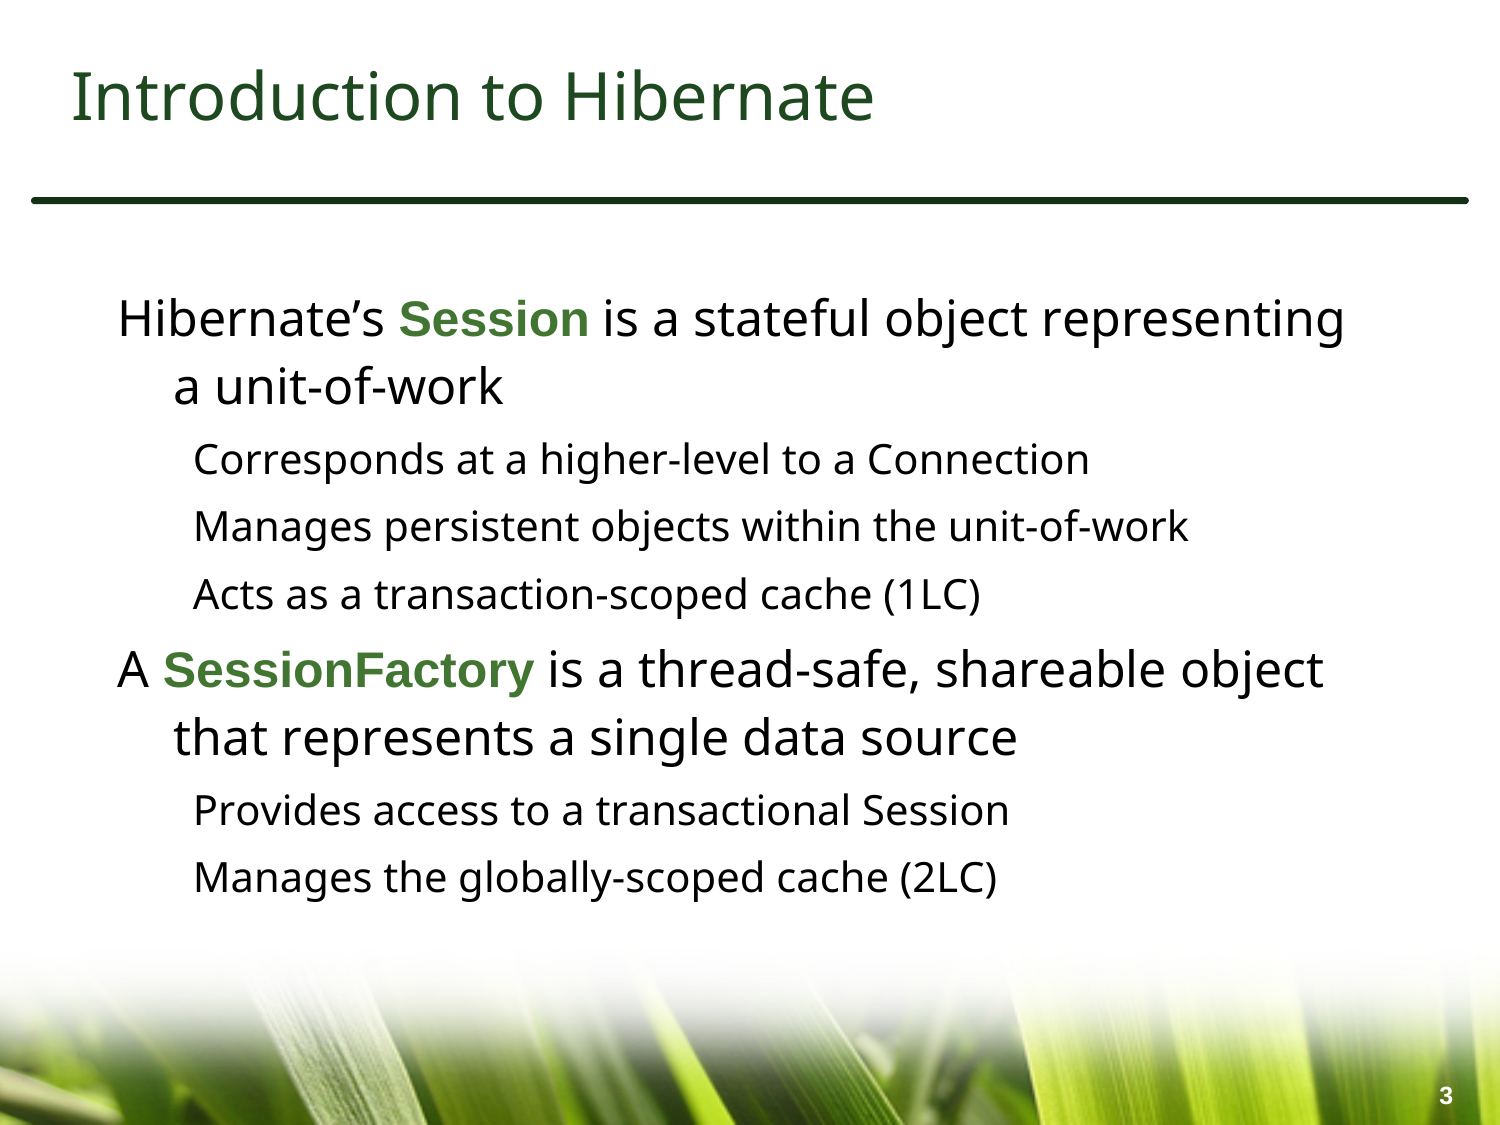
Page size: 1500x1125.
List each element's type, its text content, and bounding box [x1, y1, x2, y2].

title Introduction to Hibernate [56, 13, 1089, 176]
list Hibernate’s Session is a stateful object representing a unit-of-work Corresponds at a higher-level to a Connection Manages persistent objects within the unit-of-work Acts as a transaction-scoped cache (1LC) A SessionFactory is a thread-safe, shareable object that represents a single data source Provides access to a transactional Session Manages the globally-scoped cache (2LC) [103, 275, 1394, 938]
picture [0, 944, 1500, 1125]
